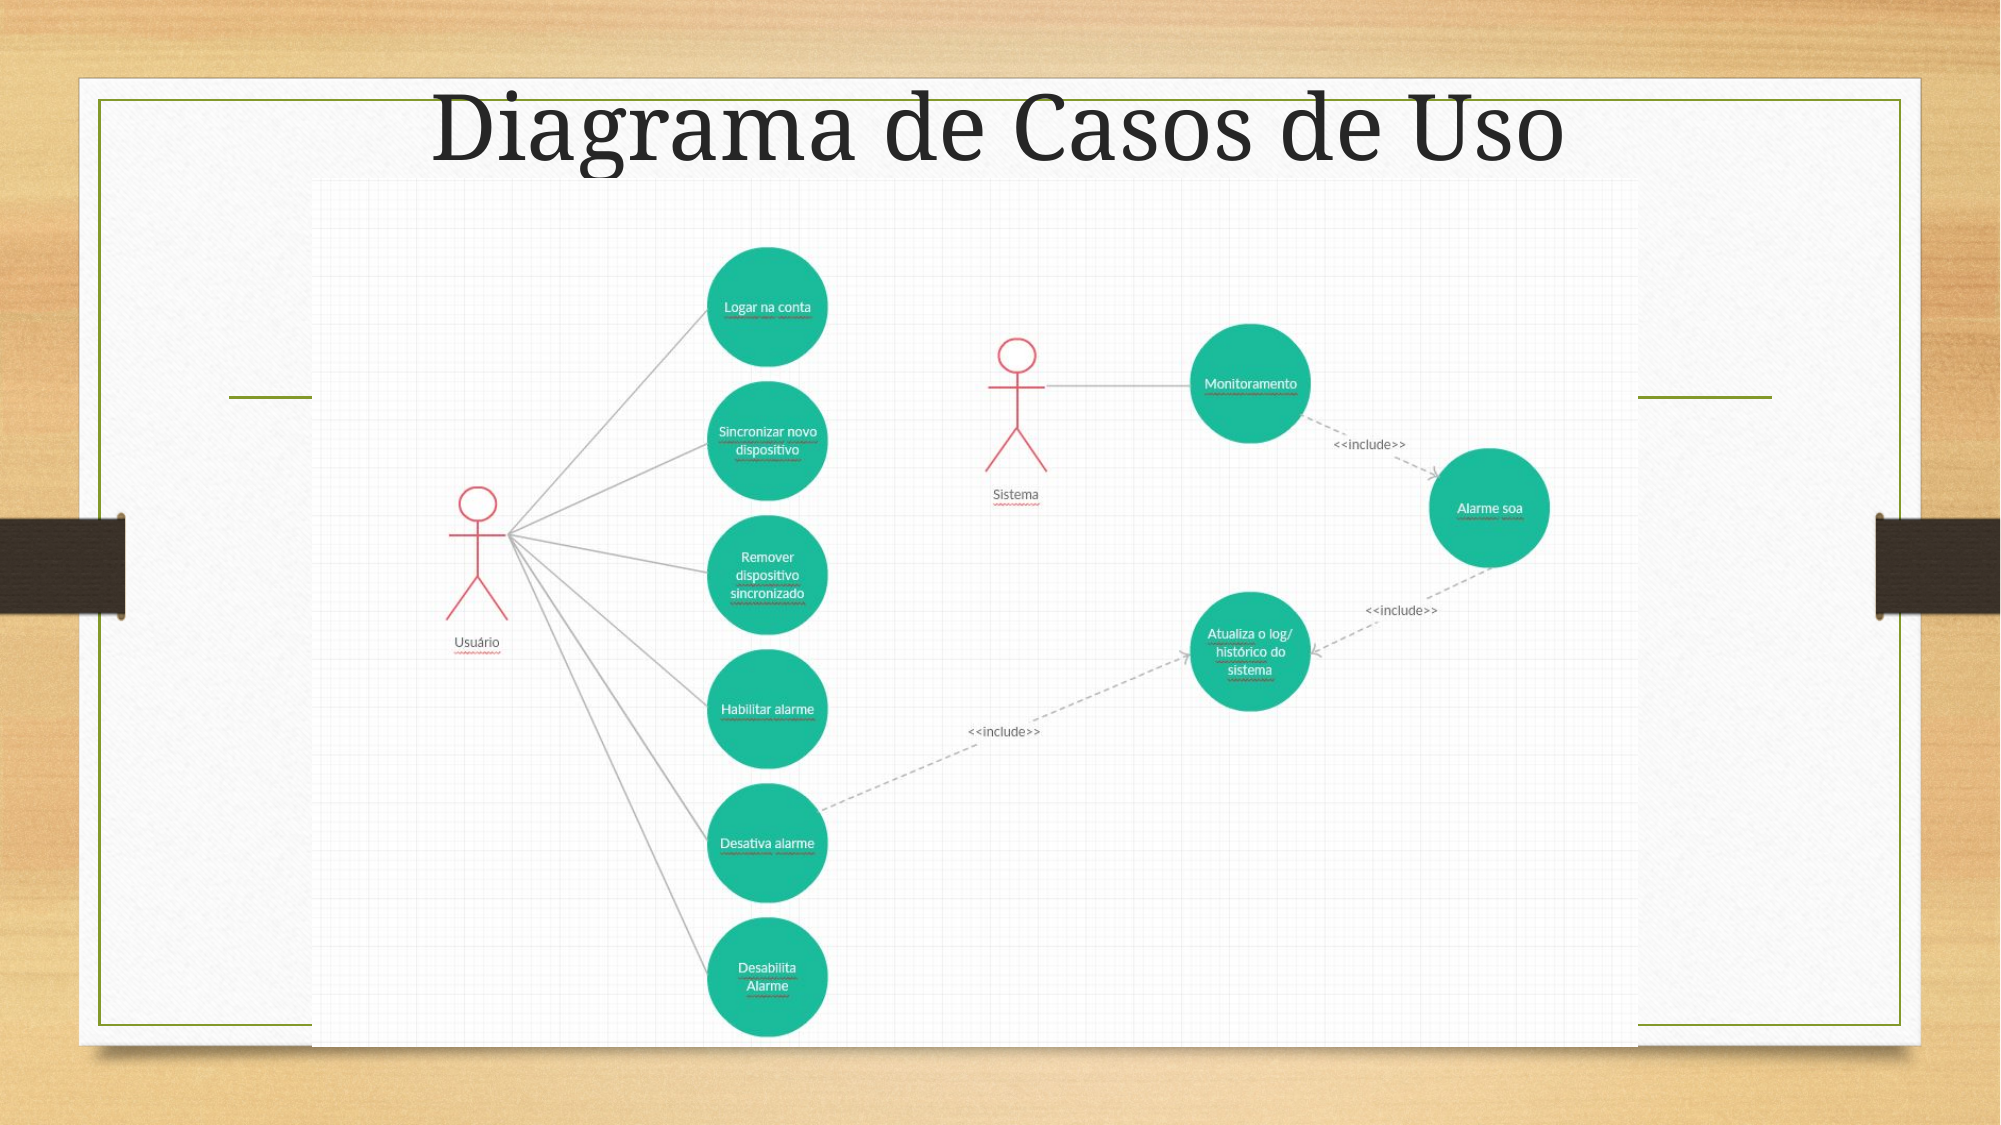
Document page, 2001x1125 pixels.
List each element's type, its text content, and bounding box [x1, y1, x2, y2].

title Diagrama de Casos de Uso [212, 16, 1788, 231]
picture [312, 178, 1638, 1047]
